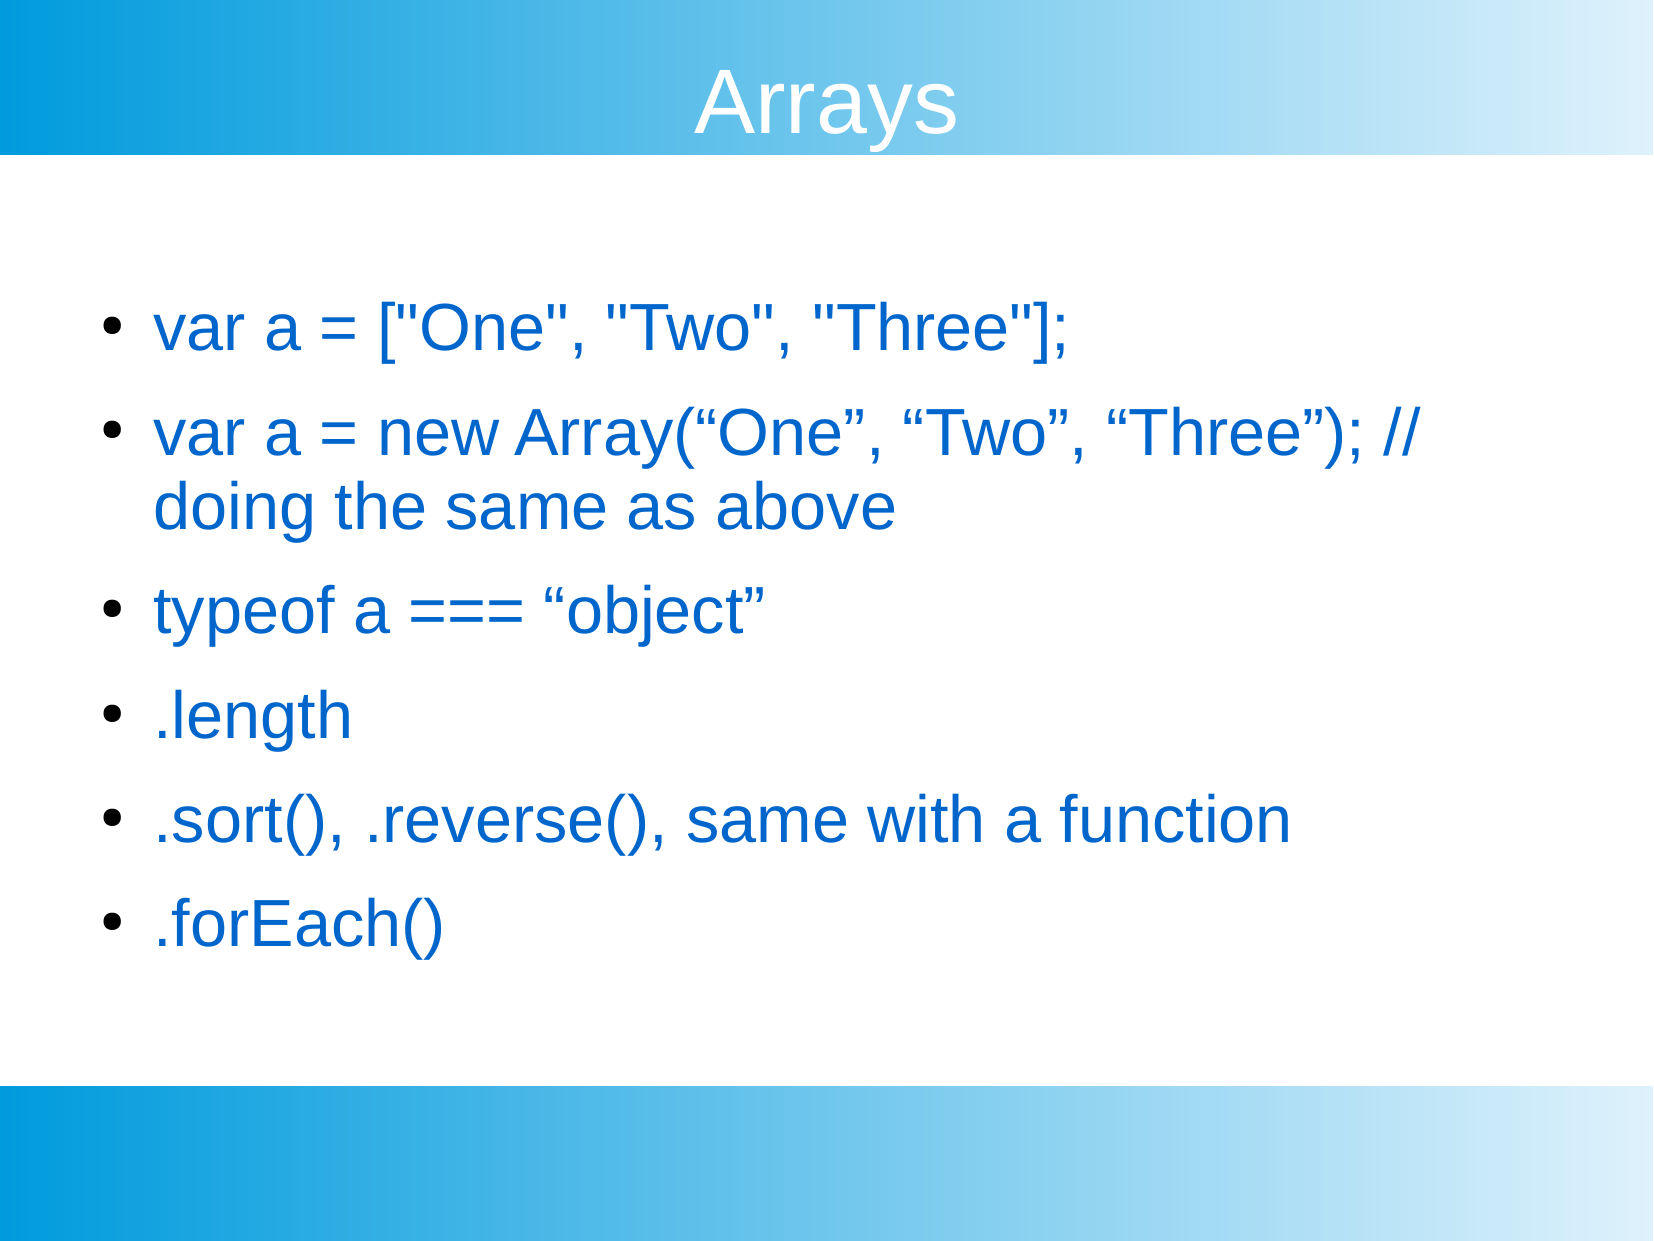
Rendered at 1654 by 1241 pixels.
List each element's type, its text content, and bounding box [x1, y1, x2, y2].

list var a = ["One", "Two", "Three"]; var a = new Array(“One”, “Two”, “Three”); // doing the same as above typeof a === “object” .length .sort(), .reverse(), same with a function .forEach() [82, 290, 1571, 1010]
title Arrays [82, 49, 1571, 155]
